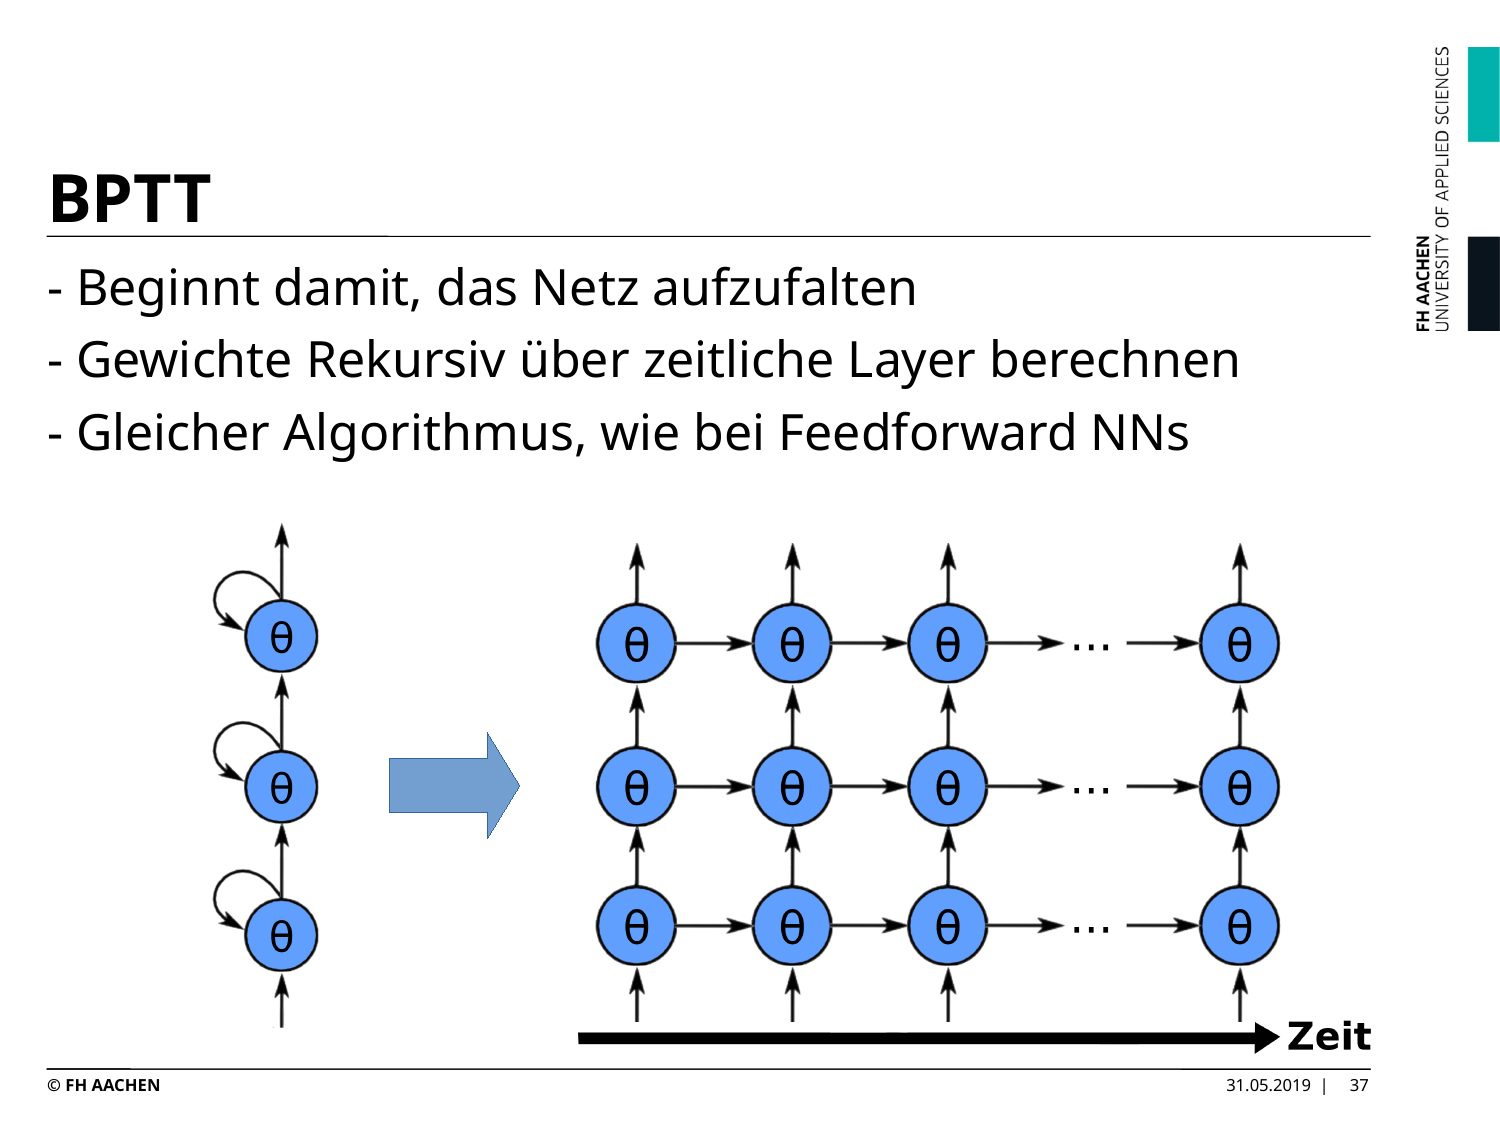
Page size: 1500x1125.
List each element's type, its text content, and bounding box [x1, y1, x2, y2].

text_box [389, 732, 520, 839]
picture [1404, 47, 1500, 331]
title BPTT [47, 153, 1371, 237]
picture [578, 543, 1371, 1054]
picture [212, 517, 319, 1028]
list - Beginnt damit, das Netz aufzufalten - Gewichte Rekursiv über zeitliche Layer berechnen - Gleicher Algorithmus, wie bei Feedforward NNs [47, 255, 1371, 1047]
